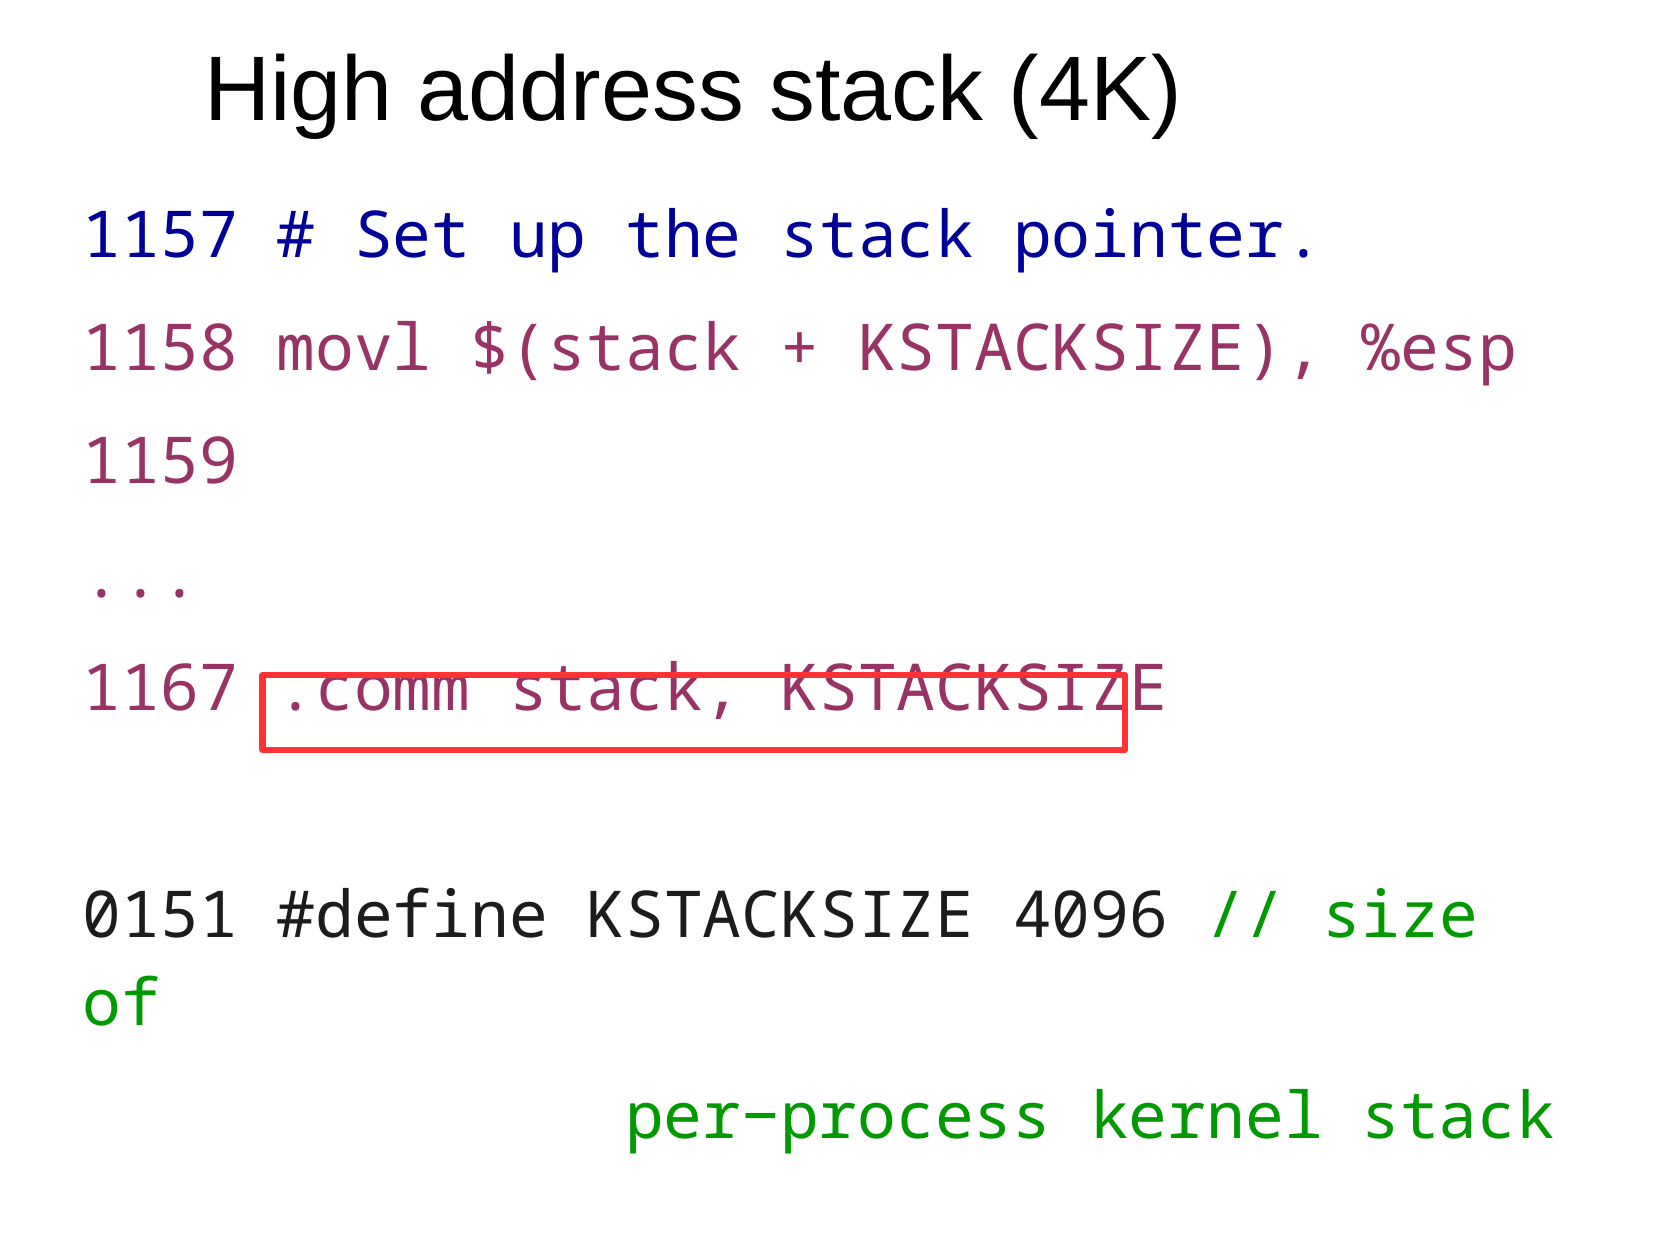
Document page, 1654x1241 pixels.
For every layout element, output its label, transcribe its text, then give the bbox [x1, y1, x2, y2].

list 1157 # Set up the stack pointer. 1158 movl $(stack + KSTACKSIZE), %esp 1159 ... 1167 .comm stack, KSTACKSIZE 0151 #define KSTACKSIZE 4096 // size of per−process kernel stack [82, 75, 1571, 1163]
title High address stack (4K) [37, 37, 1351, 141]
